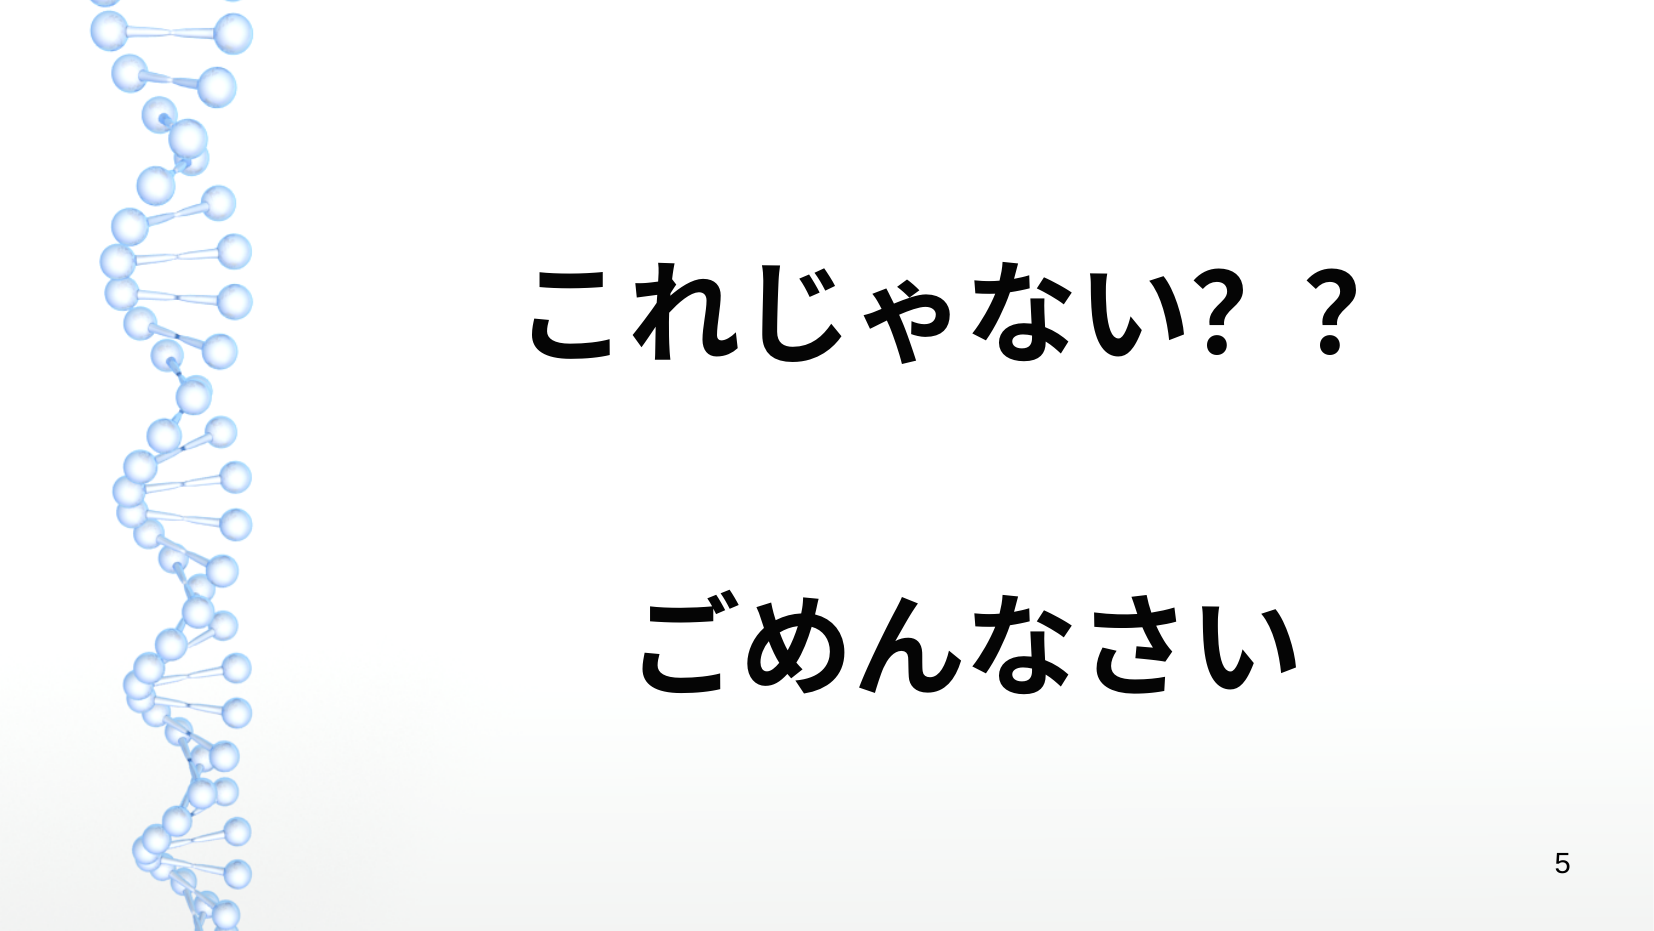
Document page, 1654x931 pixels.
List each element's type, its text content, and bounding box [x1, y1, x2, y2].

list これじゃない？？ ごめんなさい [265, 224, 1595, 764]
picture [0, 0, 1654, 931]
